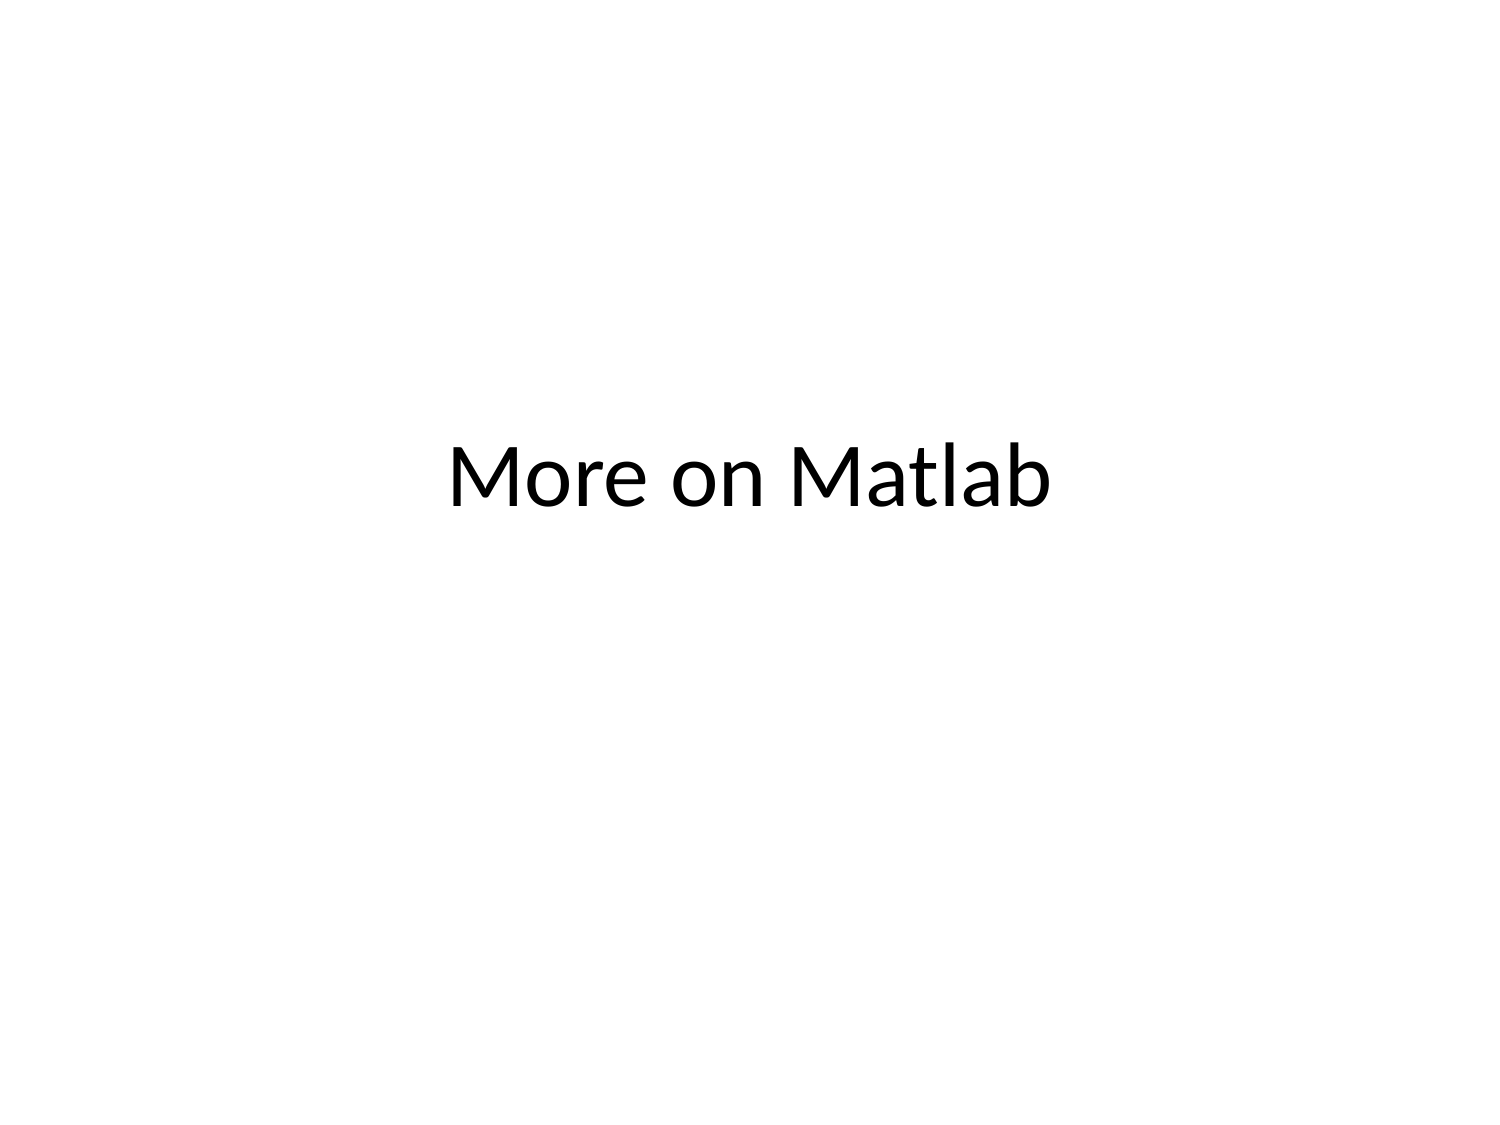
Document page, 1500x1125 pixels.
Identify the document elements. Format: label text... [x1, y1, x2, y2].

title More on Matlab [112, 349, 1388, 591]
